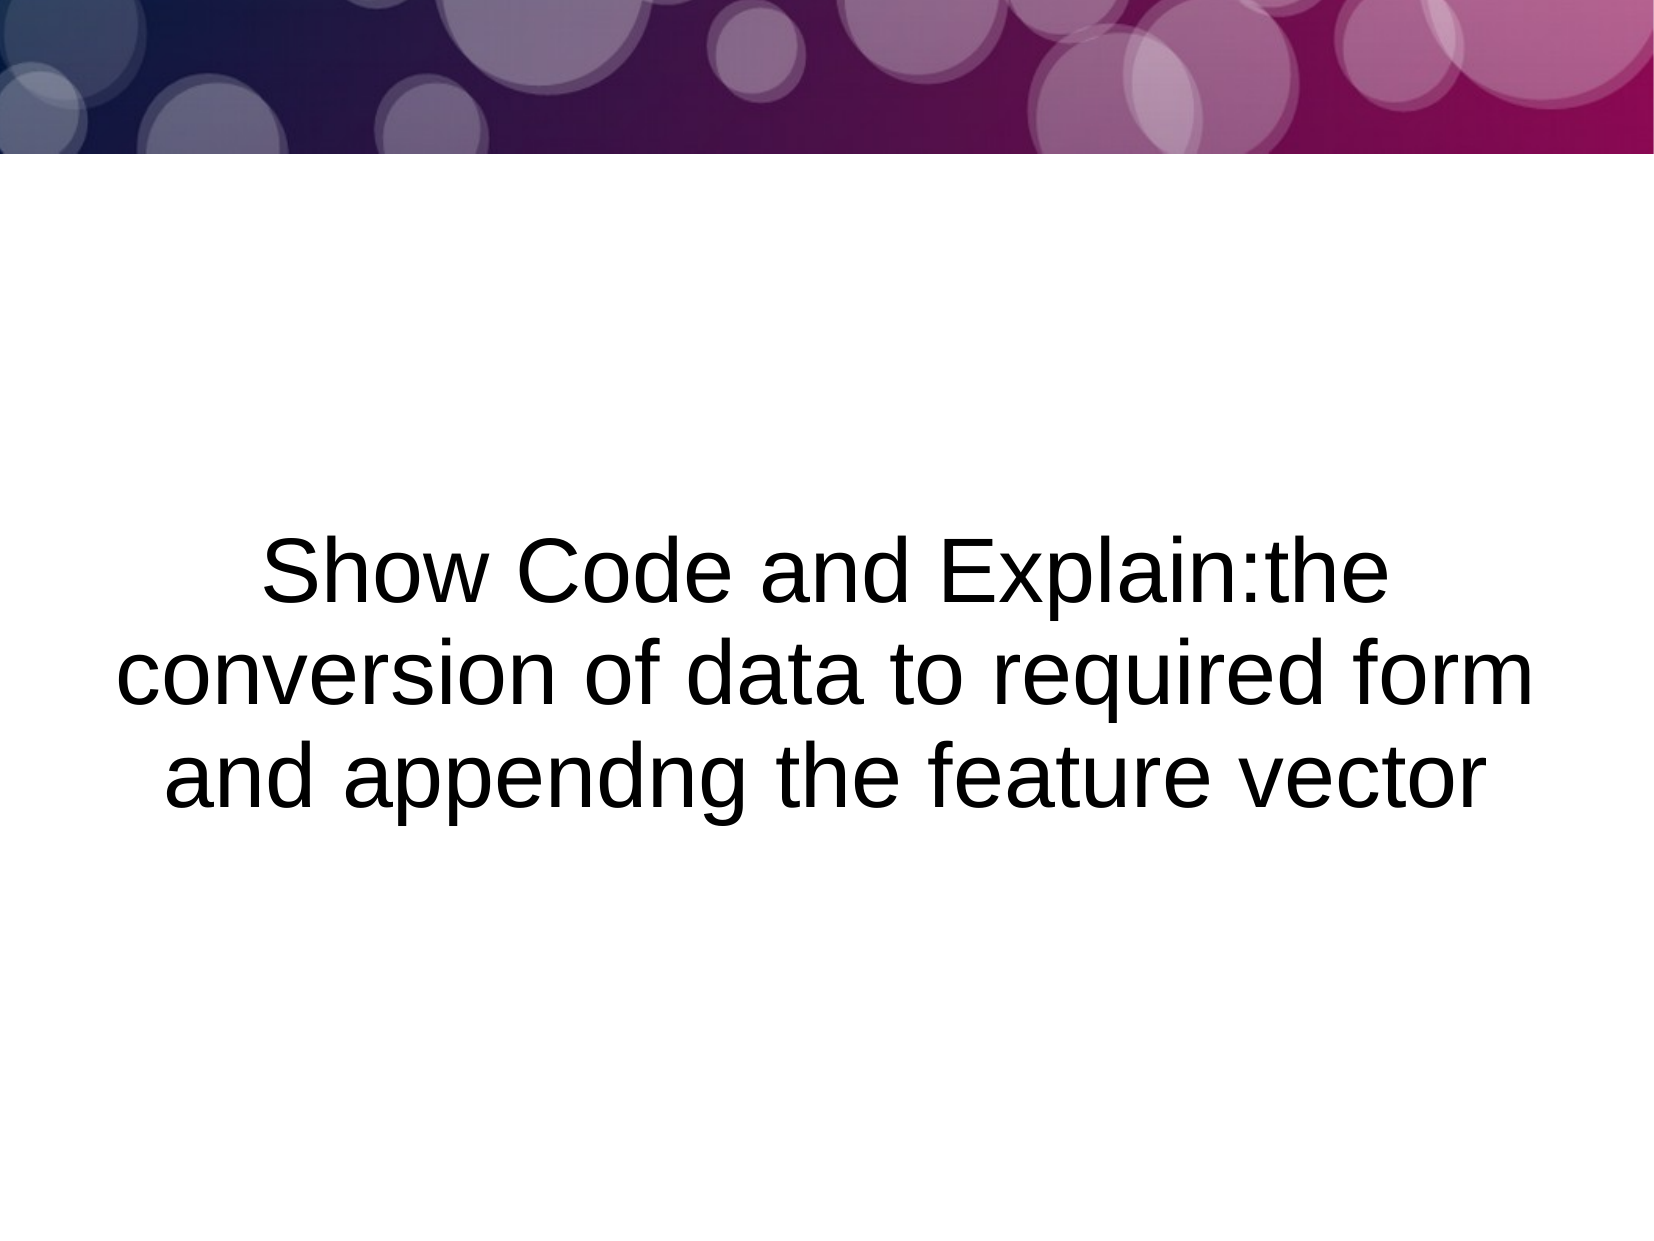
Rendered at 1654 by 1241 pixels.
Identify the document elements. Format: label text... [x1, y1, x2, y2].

picture [0, 0, 1654, 154]
title Show Code and Explain:the conversion of data to required form and appendng the feature vector [82, 519, 1571, 827]
